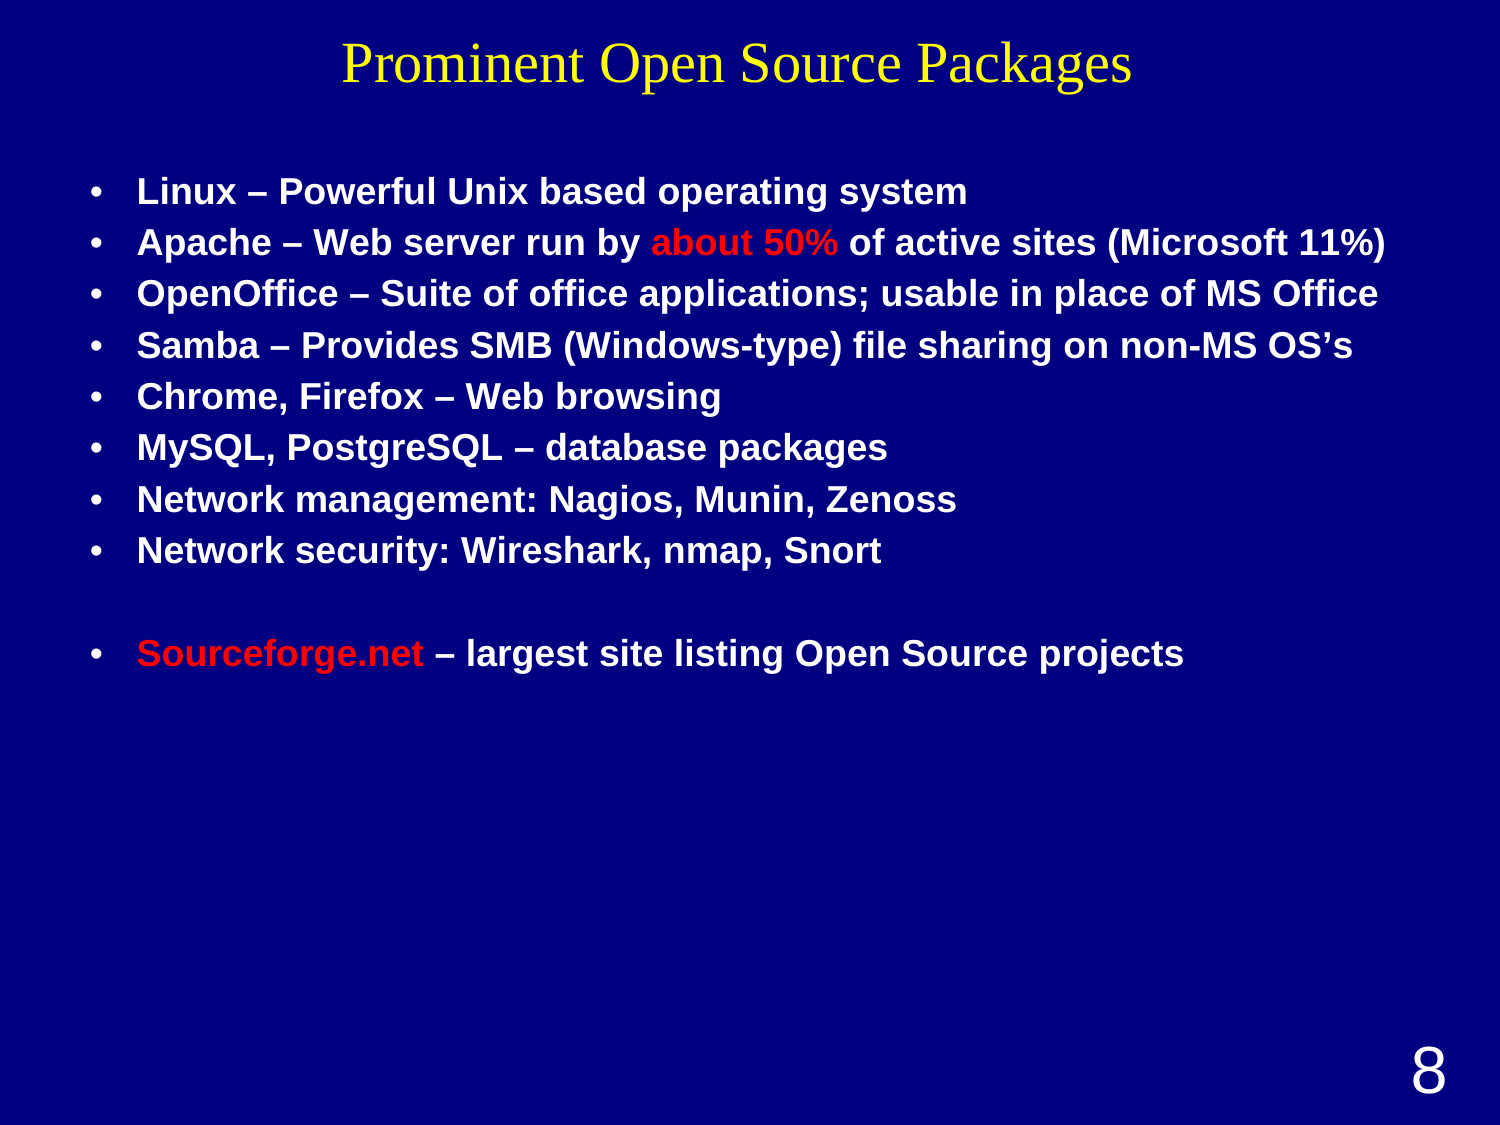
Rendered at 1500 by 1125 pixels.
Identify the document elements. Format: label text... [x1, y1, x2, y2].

title Prominent Open Source Packages [99, 22, 1375, 103]
text_box Linux – Powerful Unix based operating system Apache – Web server run by about 50% of active sites (Microsoft 11%) OpenOffice – Suite of office applications; usable in place of MS Office Samba – Provides SMB (Windows-type) file sharing on non-MS OS’s Chrome, Firefox – Web browsing MySQL, PostgreSQL – database packages Network management: Nagios, Munin, Zenoss Network security: Wireshark, nmap, Snort Sourceforge.net – largest site listing Open Source projects [0, 162, 1438, 788]
